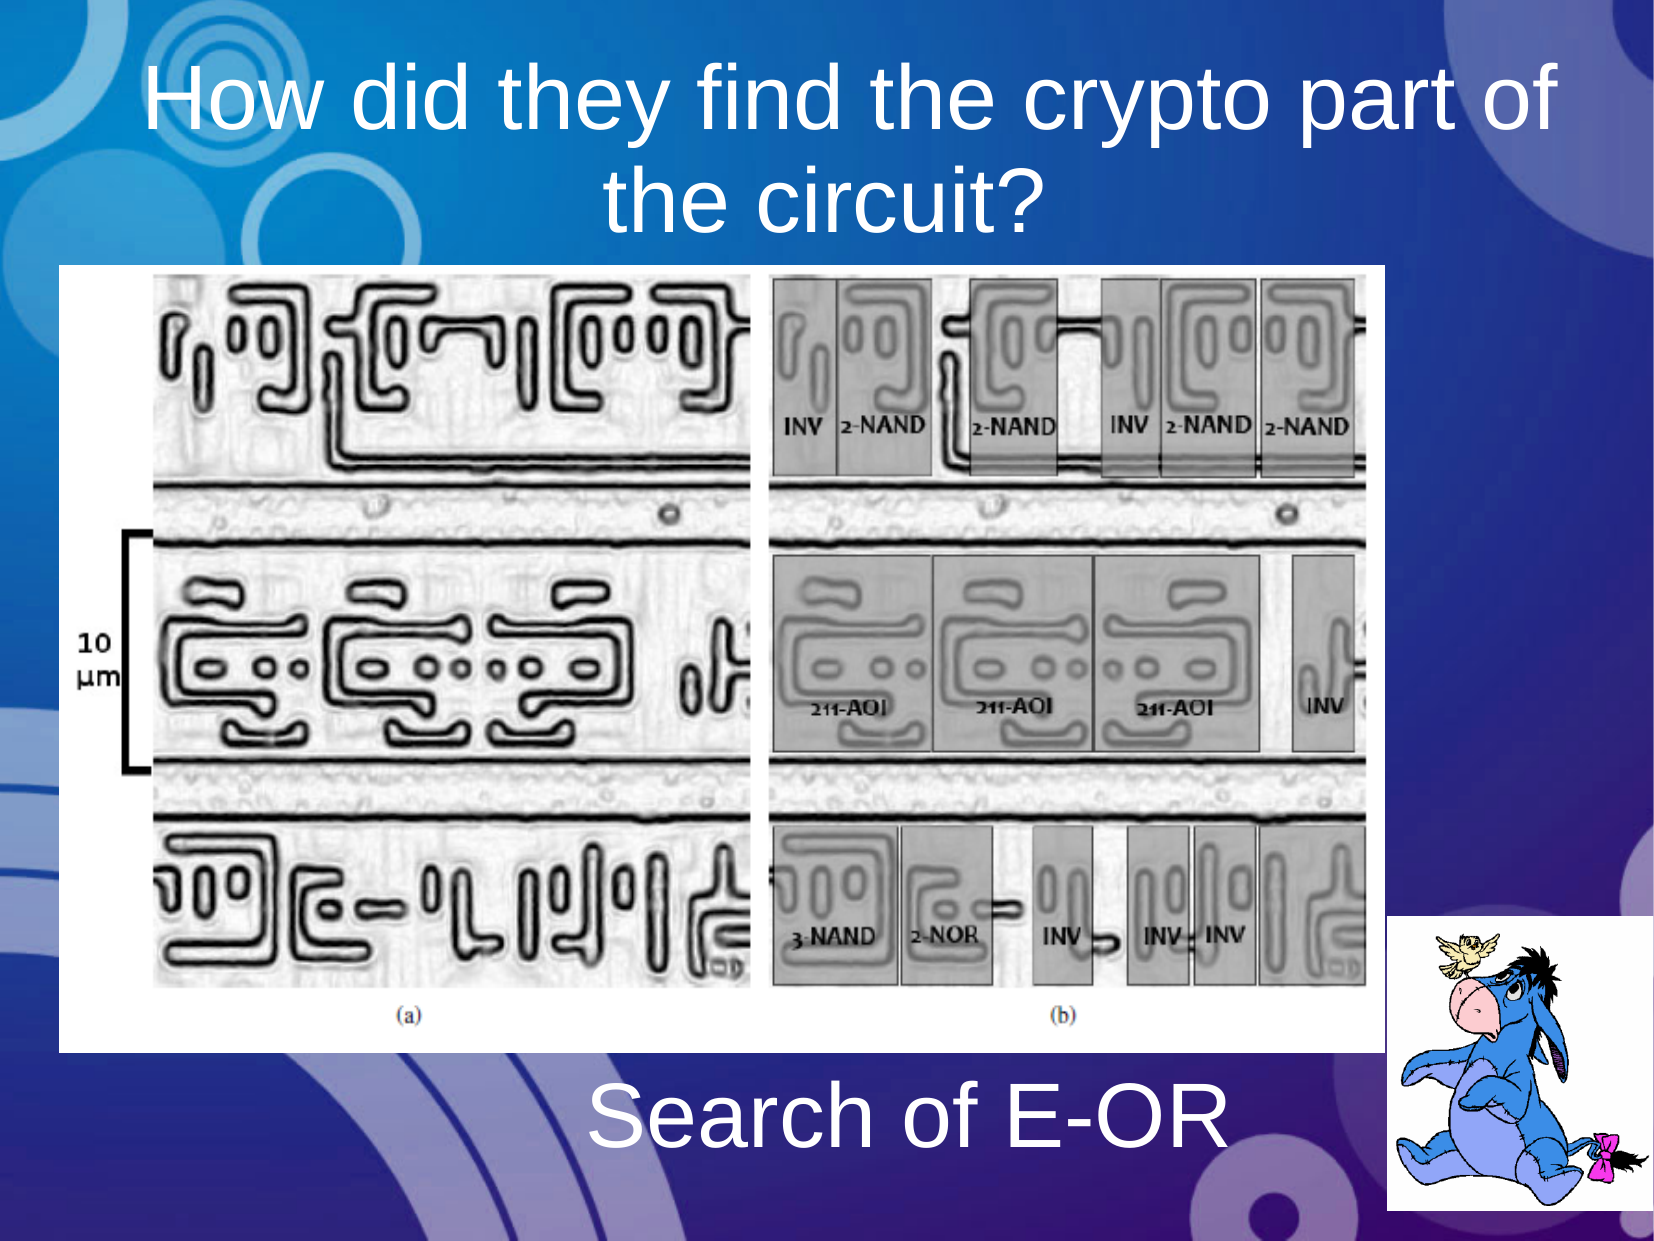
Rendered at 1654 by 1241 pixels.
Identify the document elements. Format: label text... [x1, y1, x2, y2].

title Search of E-OR [165, 1019, 1654, 1212]
title How did they find the crypto part of the circuit? [106, 46, 1595, 355]
picture [0, 0, 1654, 1241]
